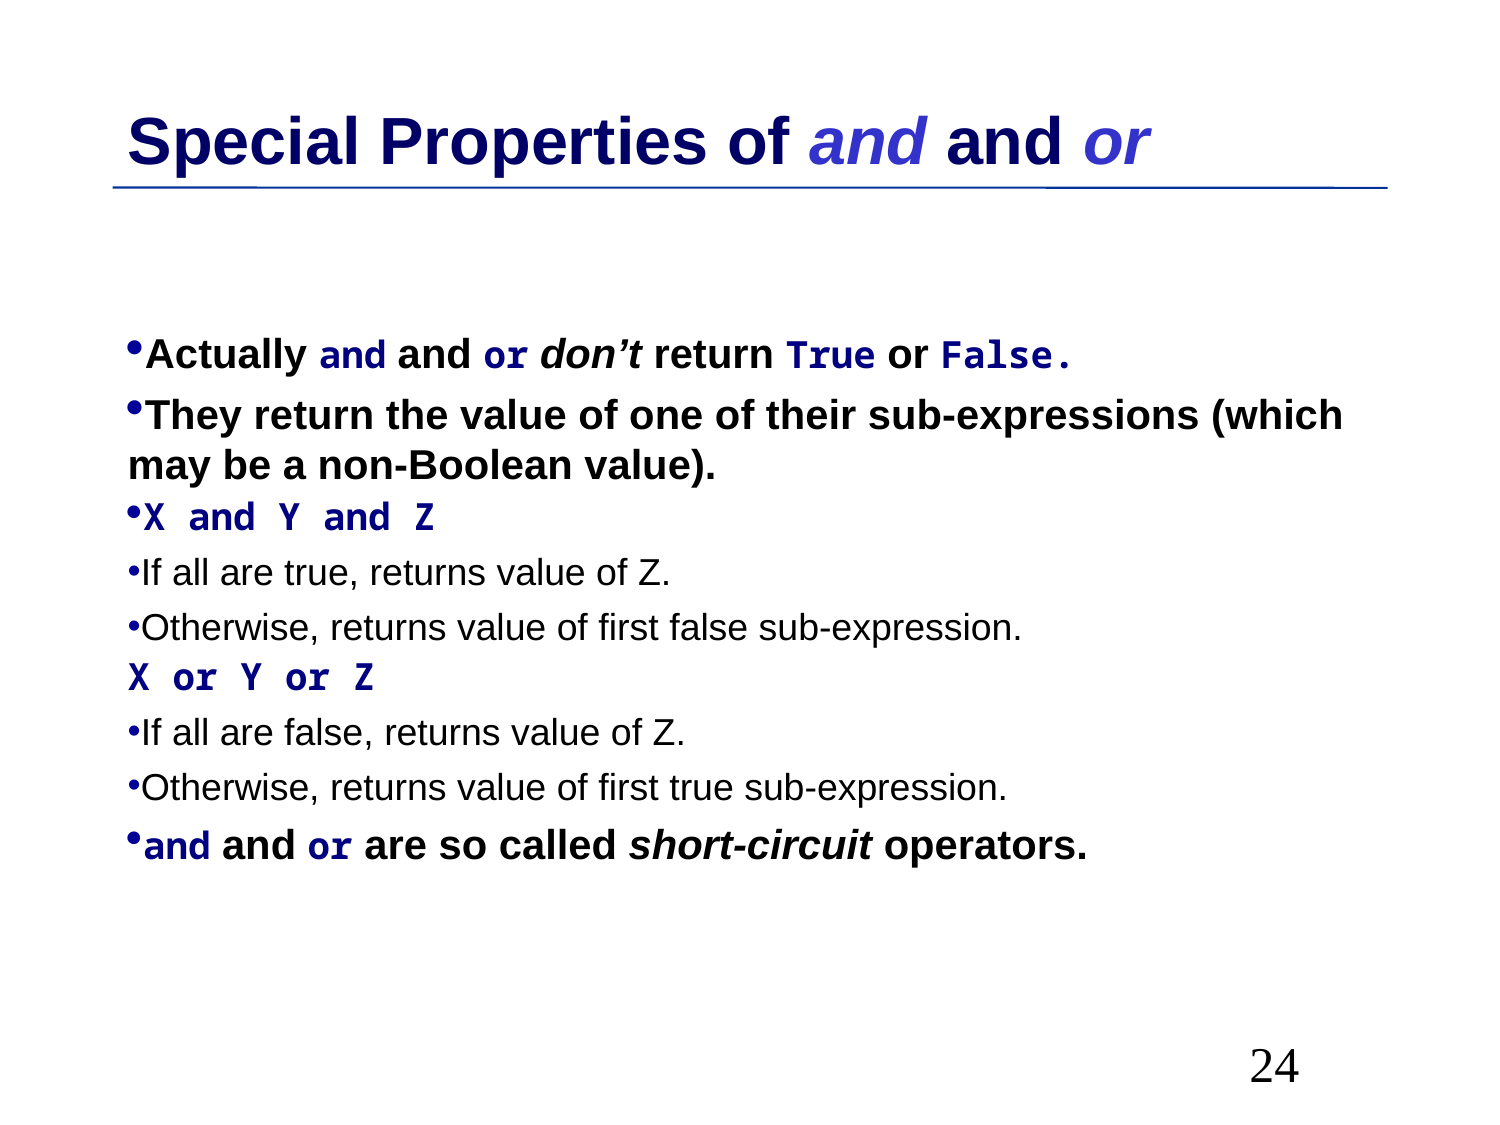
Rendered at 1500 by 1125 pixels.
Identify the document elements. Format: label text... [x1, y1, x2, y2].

title Special Properties of and and or [112, 89, 1388, 185]
list Actually and and or don’t return True or False. They return the value of one of their sub-expressions (which may be a non-Boolean value). X and Y and Z If all are true, returns value of Z. Otherwise, returns value of first false sub-expression. X or Y or Z If all are false, returns value of Z. Otherwise, returns value of first true sub-expression. and and or are so called short-circuit operators. [112, 324, 1388, 881]
text_box <number> [1074, 994, 1387, 1125]
